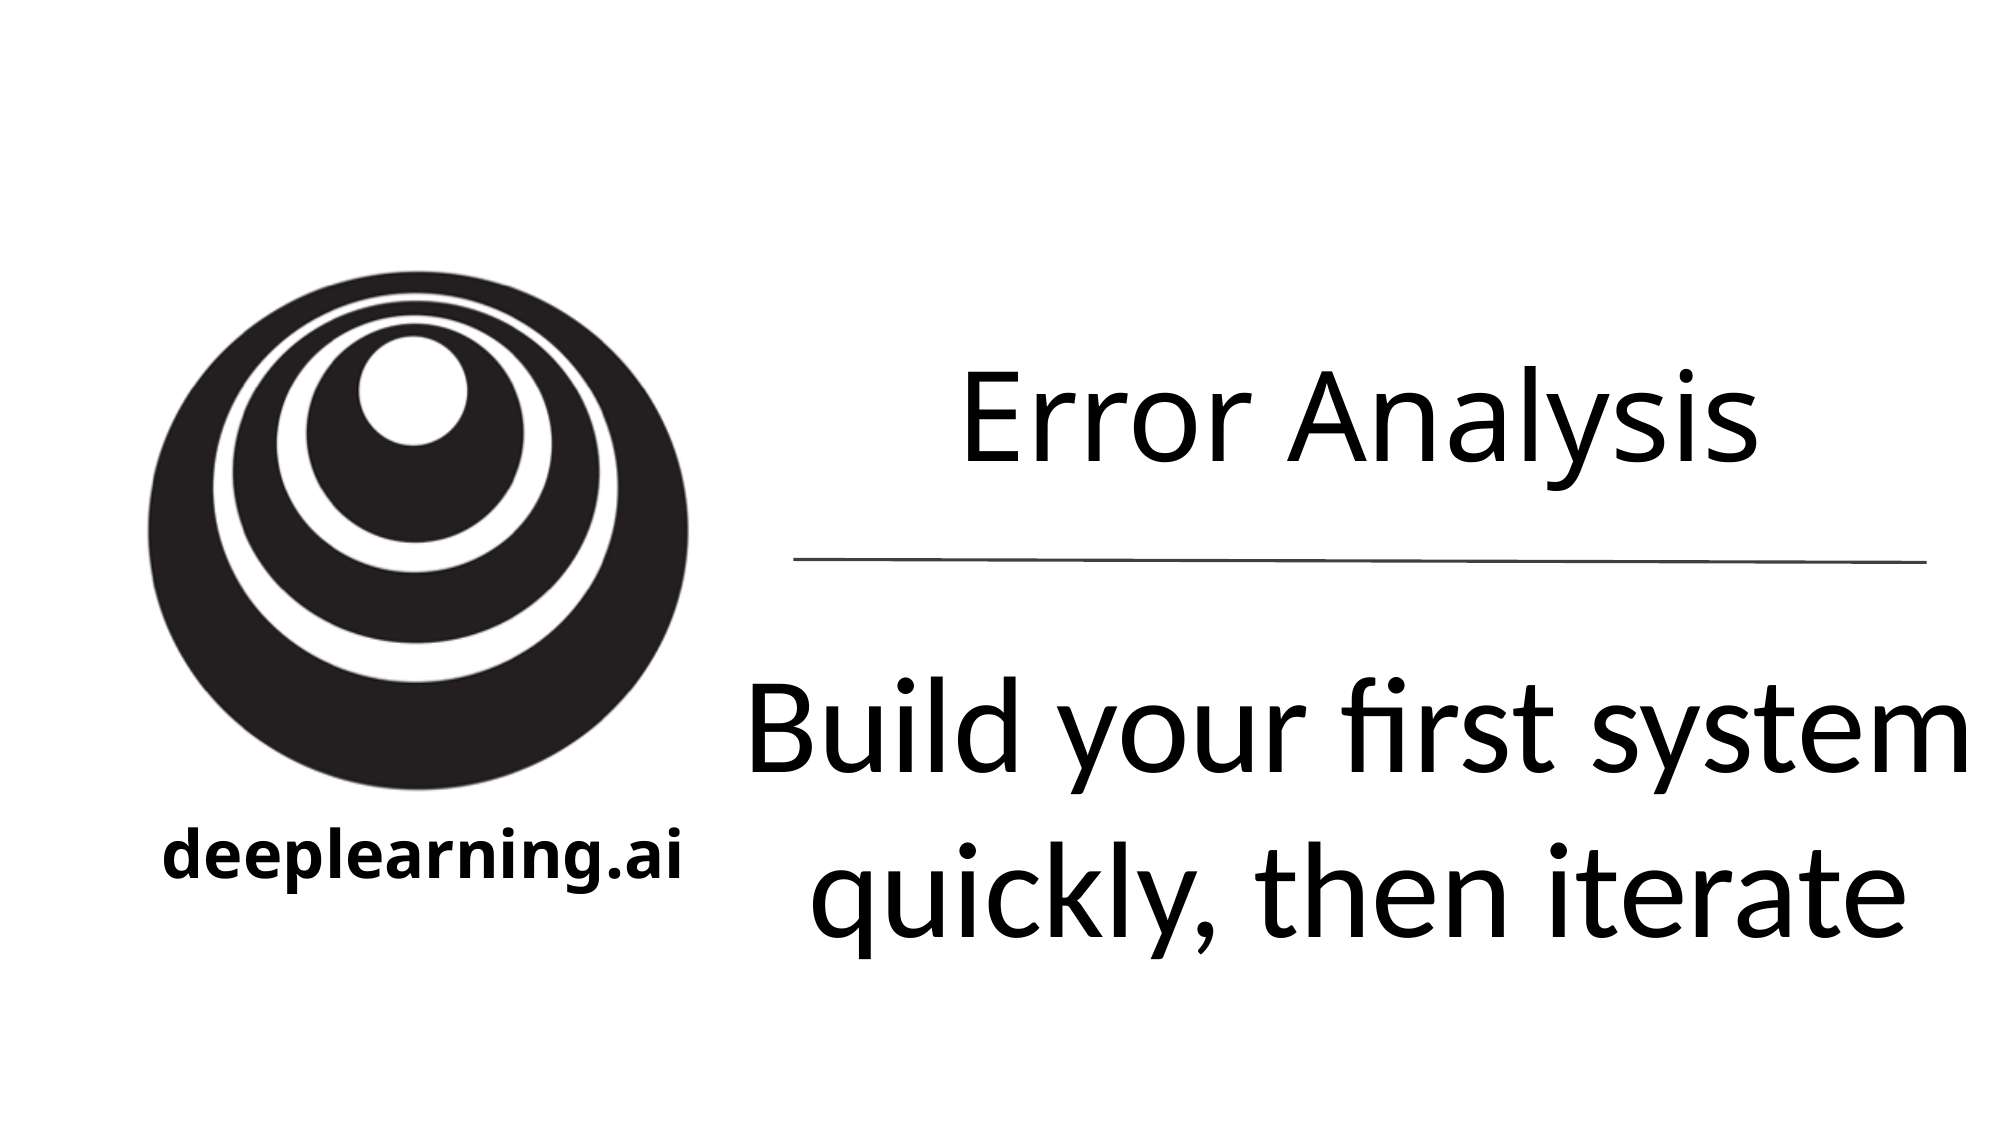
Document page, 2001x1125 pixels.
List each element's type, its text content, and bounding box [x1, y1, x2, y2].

text_box deeplearning.ai [56, 768, 703, 901]
title Error Analysis [848, 196, 1872, 497]
text_box [179, 194, 669, 702]
picture [108, 234, 739, 768]
text_box Build your first system quickly, then iterate [703, 627, 2000, 976]
